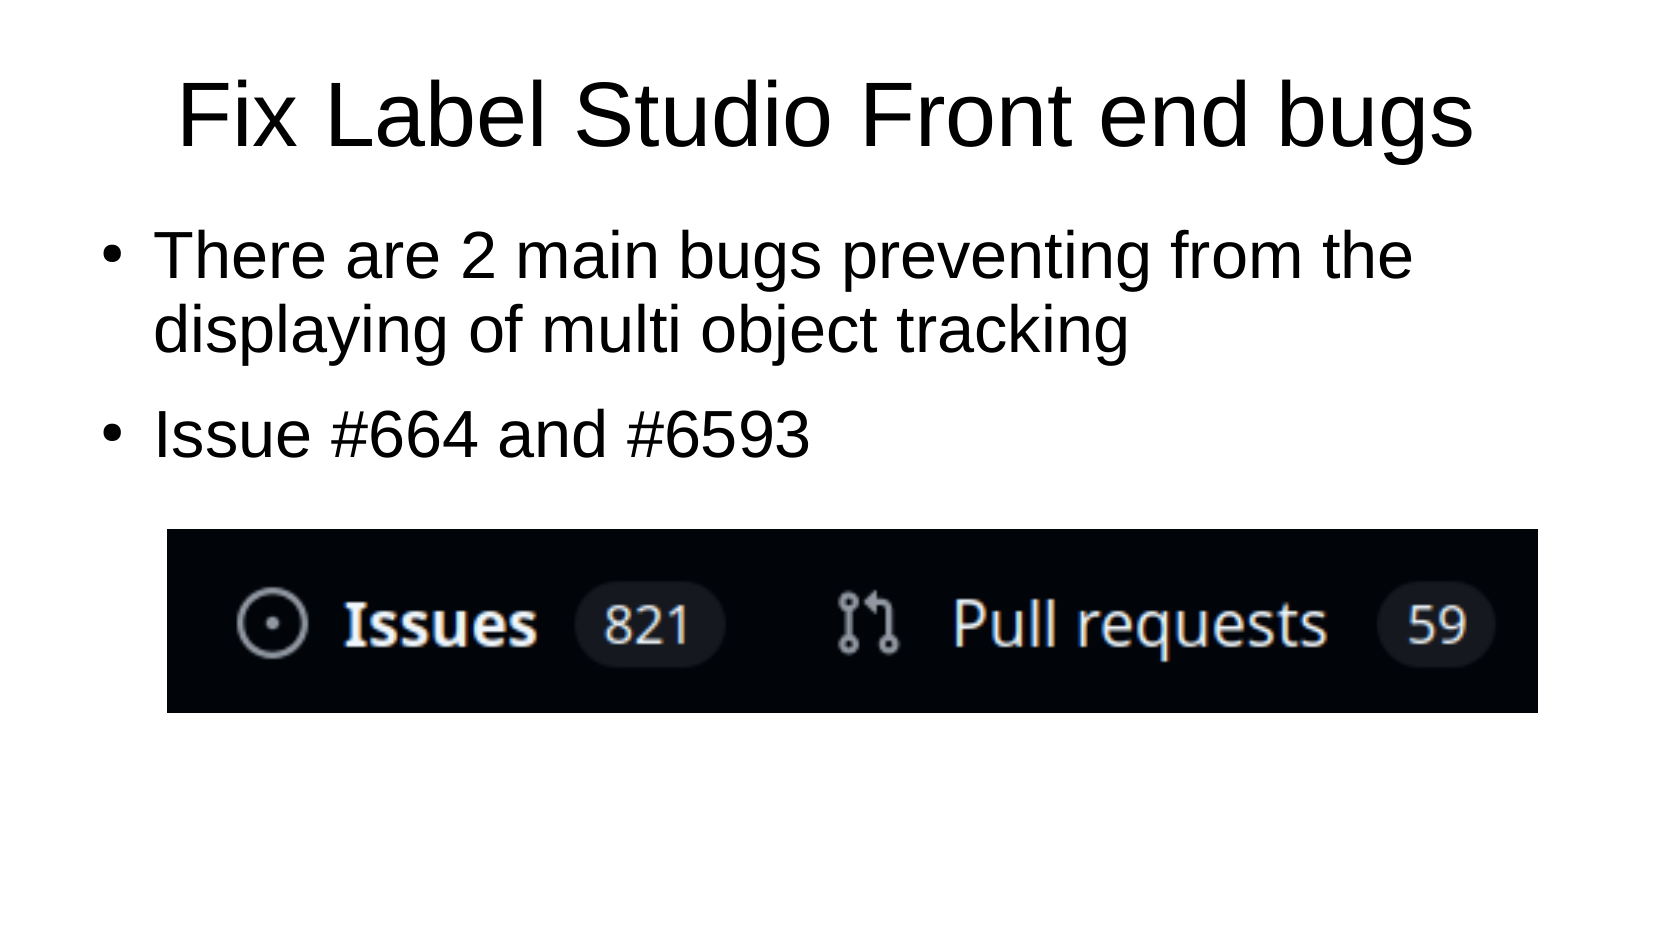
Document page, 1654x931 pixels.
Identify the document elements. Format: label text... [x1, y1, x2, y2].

list There are 2 main bugs preventing from the displaying of multi object tracking Issue #664 and #6593 [82, 217, 1571, 758]
title Fix Label Studio Front end bugs [82, 37, 1571, 193]
picture [167, 529, 1538, 713]
